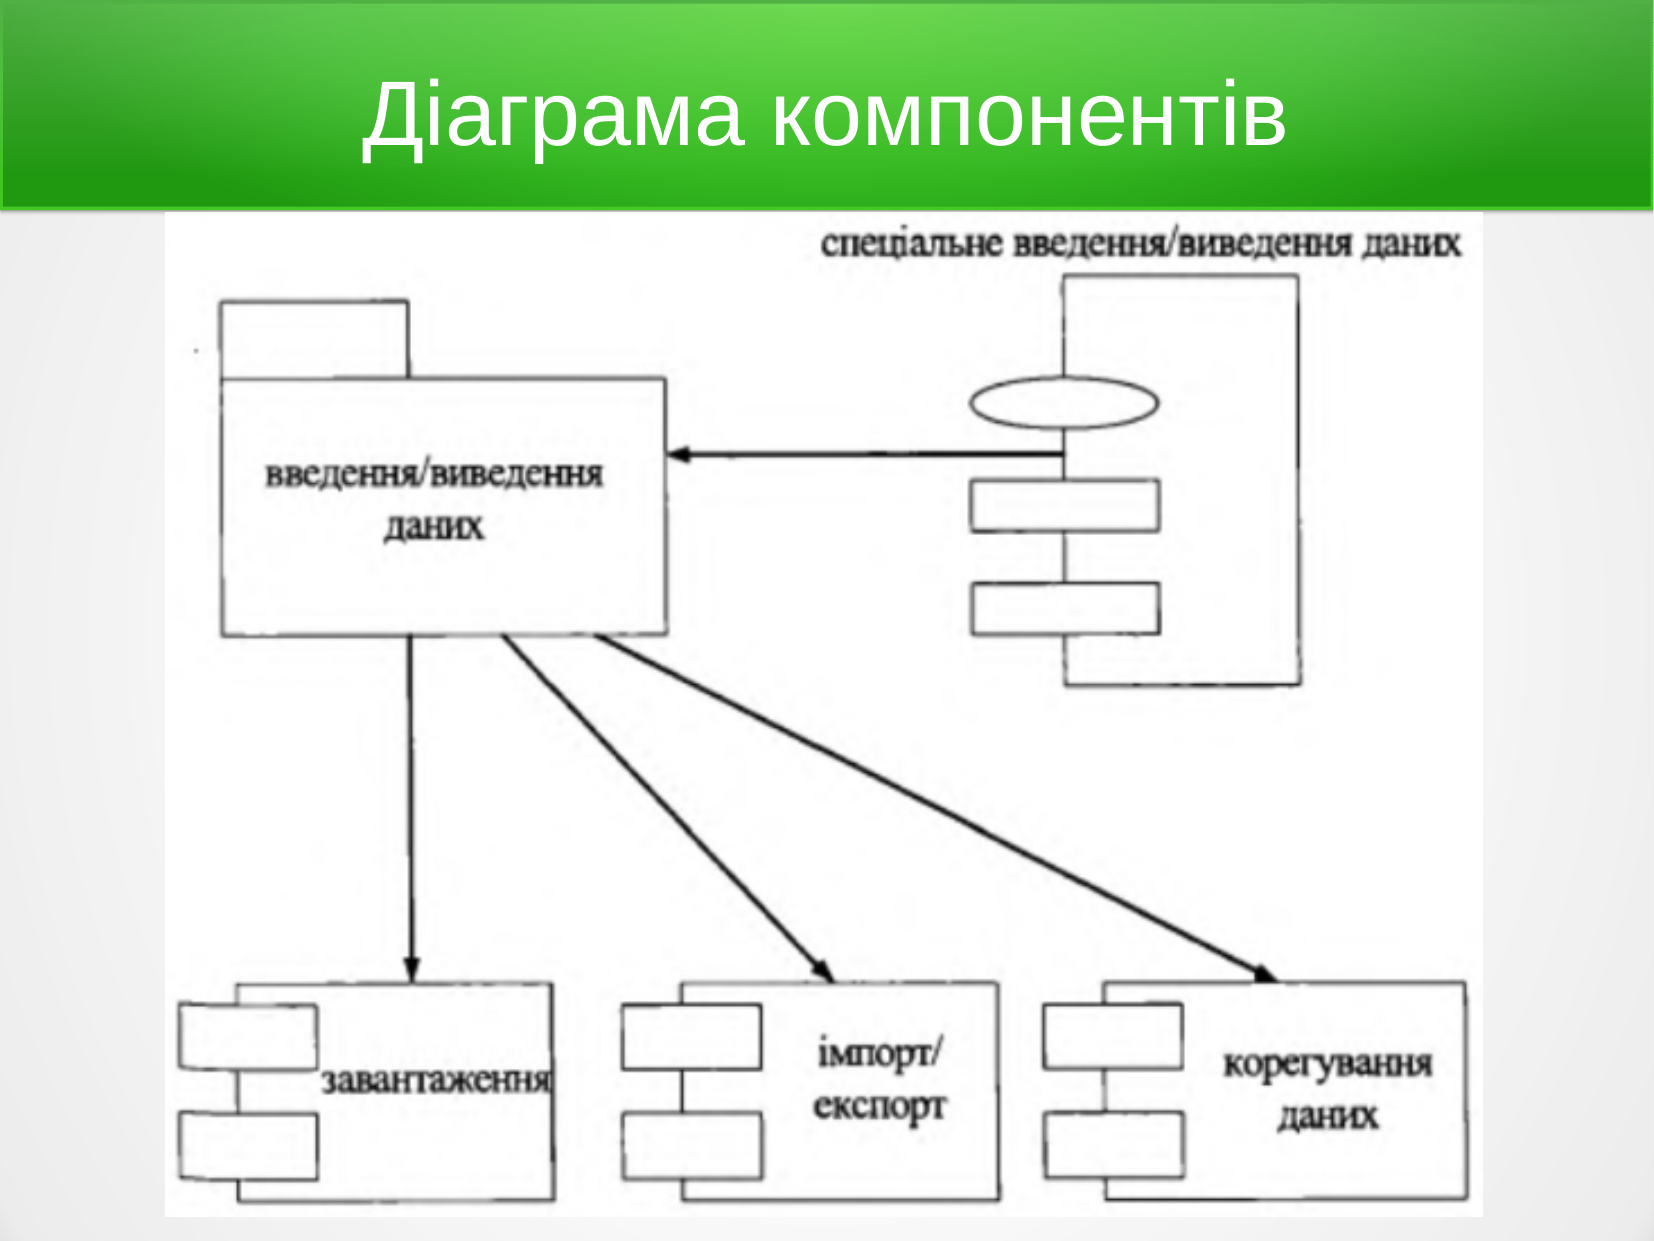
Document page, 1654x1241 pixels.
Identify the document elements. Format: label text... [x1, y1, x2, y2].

picture [165, 212, 1483, 1217]
title Діаграма компонентів [82, 49, 1571, 179]
